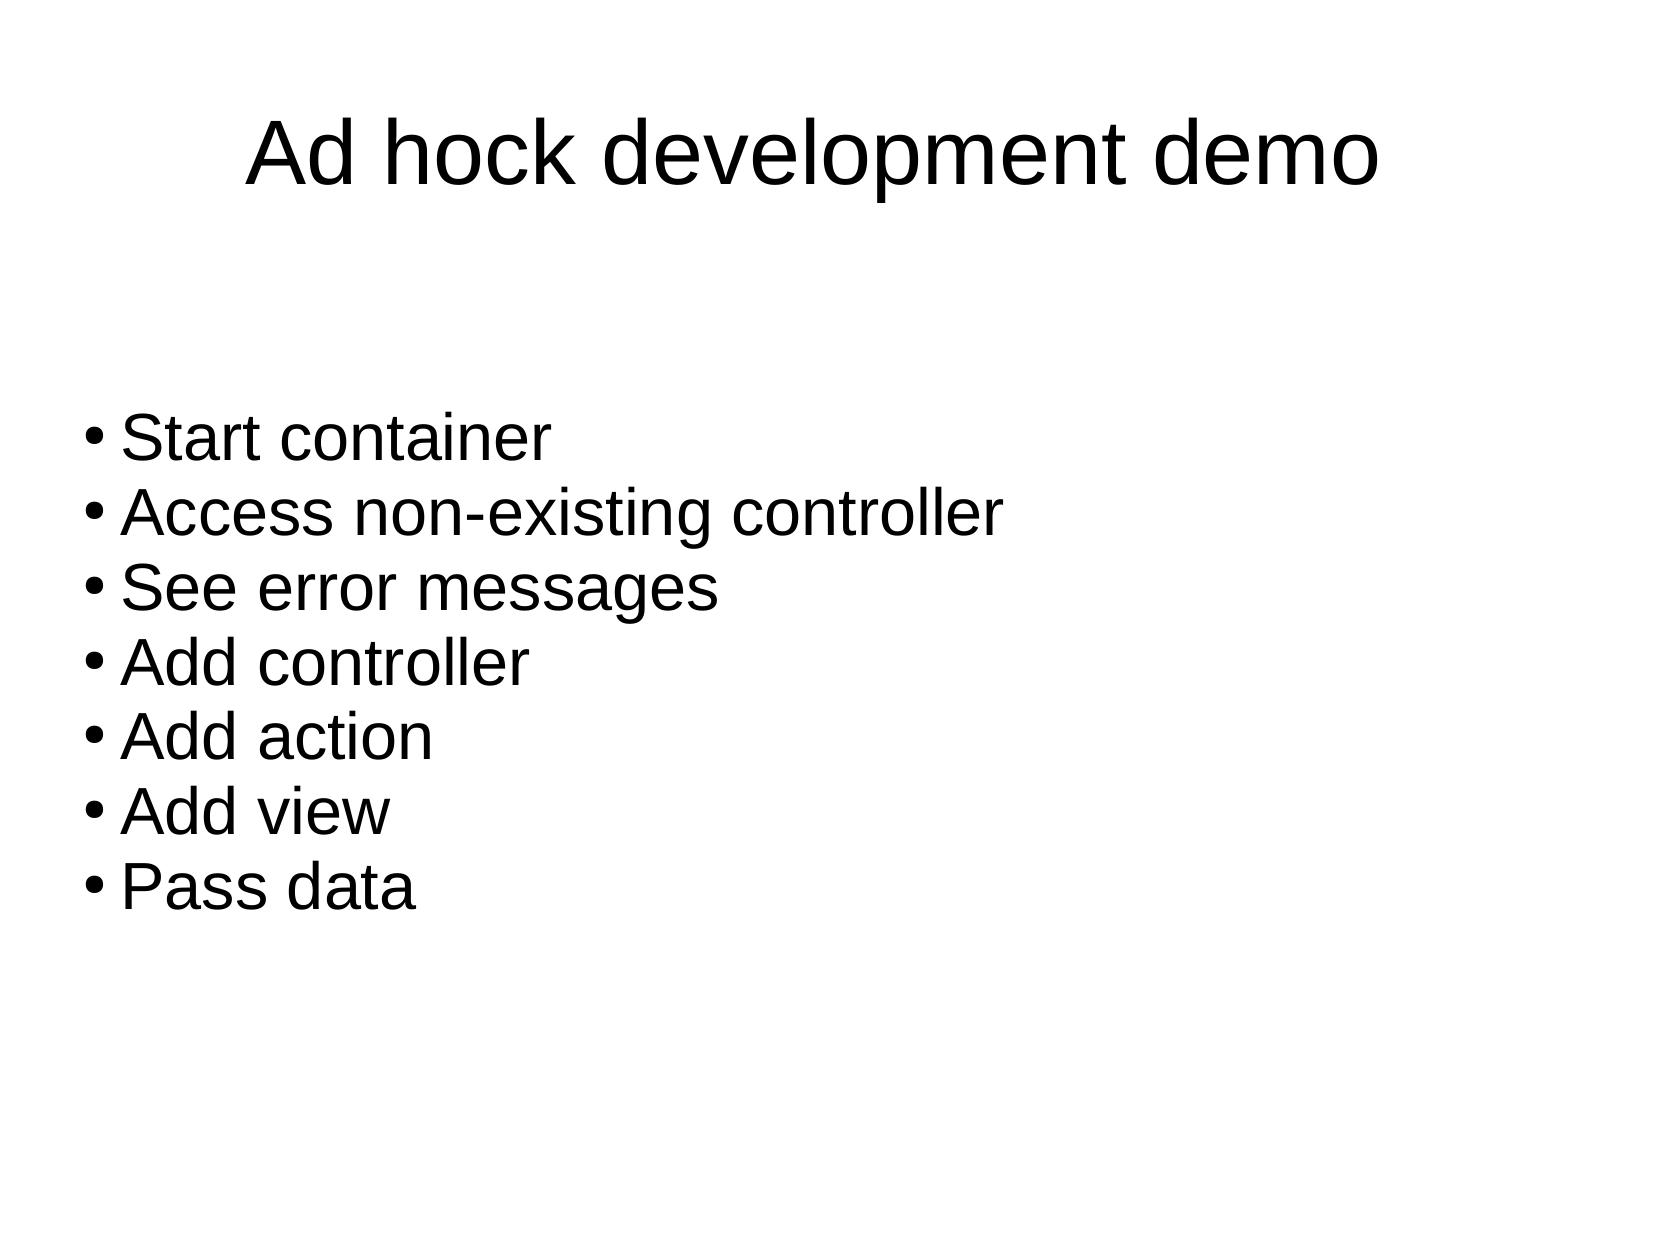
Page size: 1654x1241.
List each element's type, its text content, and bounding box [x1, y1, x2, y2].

subtitle Start container Access non-existing controller See error messages Add controller Add action Add view Pass data [82, 297, 1571, 1102]
title Ad hock development demo [82, 56, 1571, 250]
